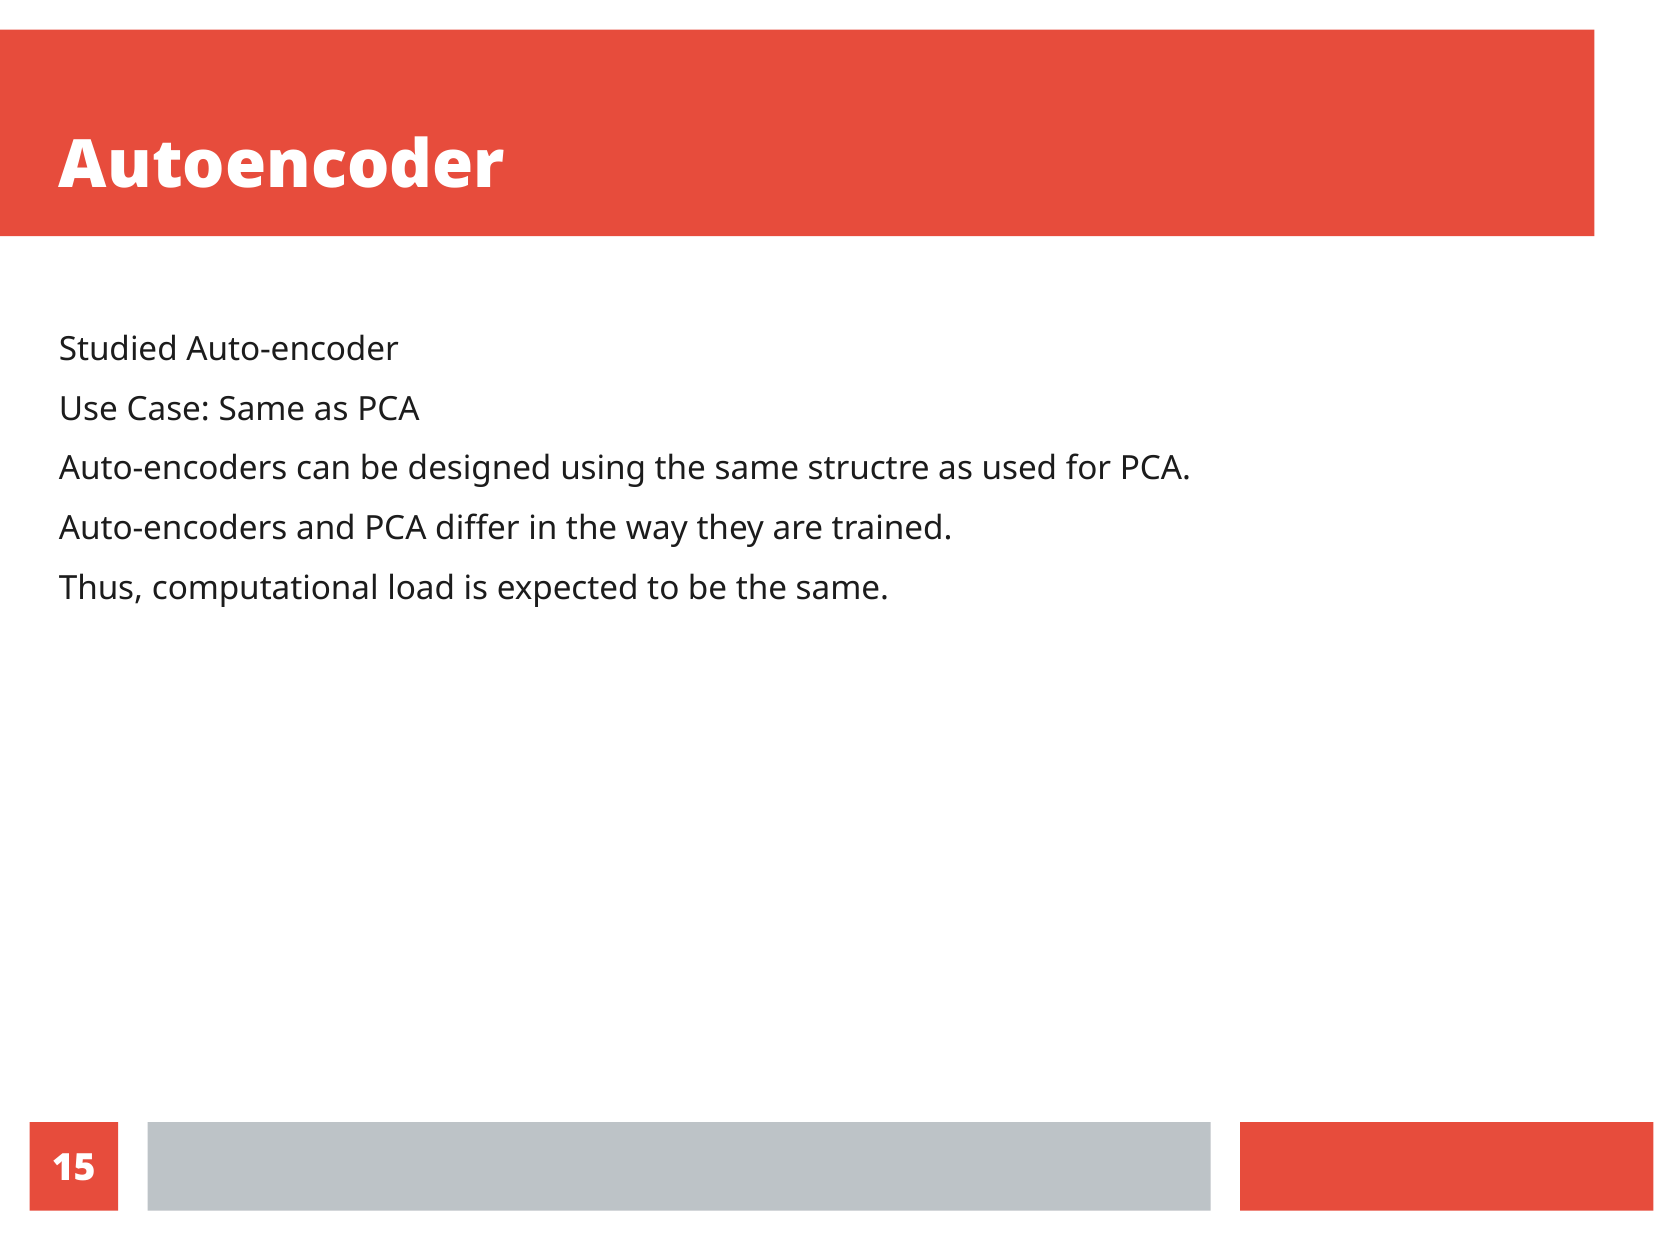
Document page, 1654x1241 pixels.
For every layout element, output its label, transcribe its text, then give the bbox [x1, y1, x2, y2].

list Studied Auto-encoder Use Case: Same as PCA Auto-encoders can be designed using the same structre as used for PCA. Auto-encoders and PCA differ in the way they are trained. Thus, computational load is expected to be the same. [59, 324, 1565, 1093]
title Autoencoder [59, 59, 1595, 207]
